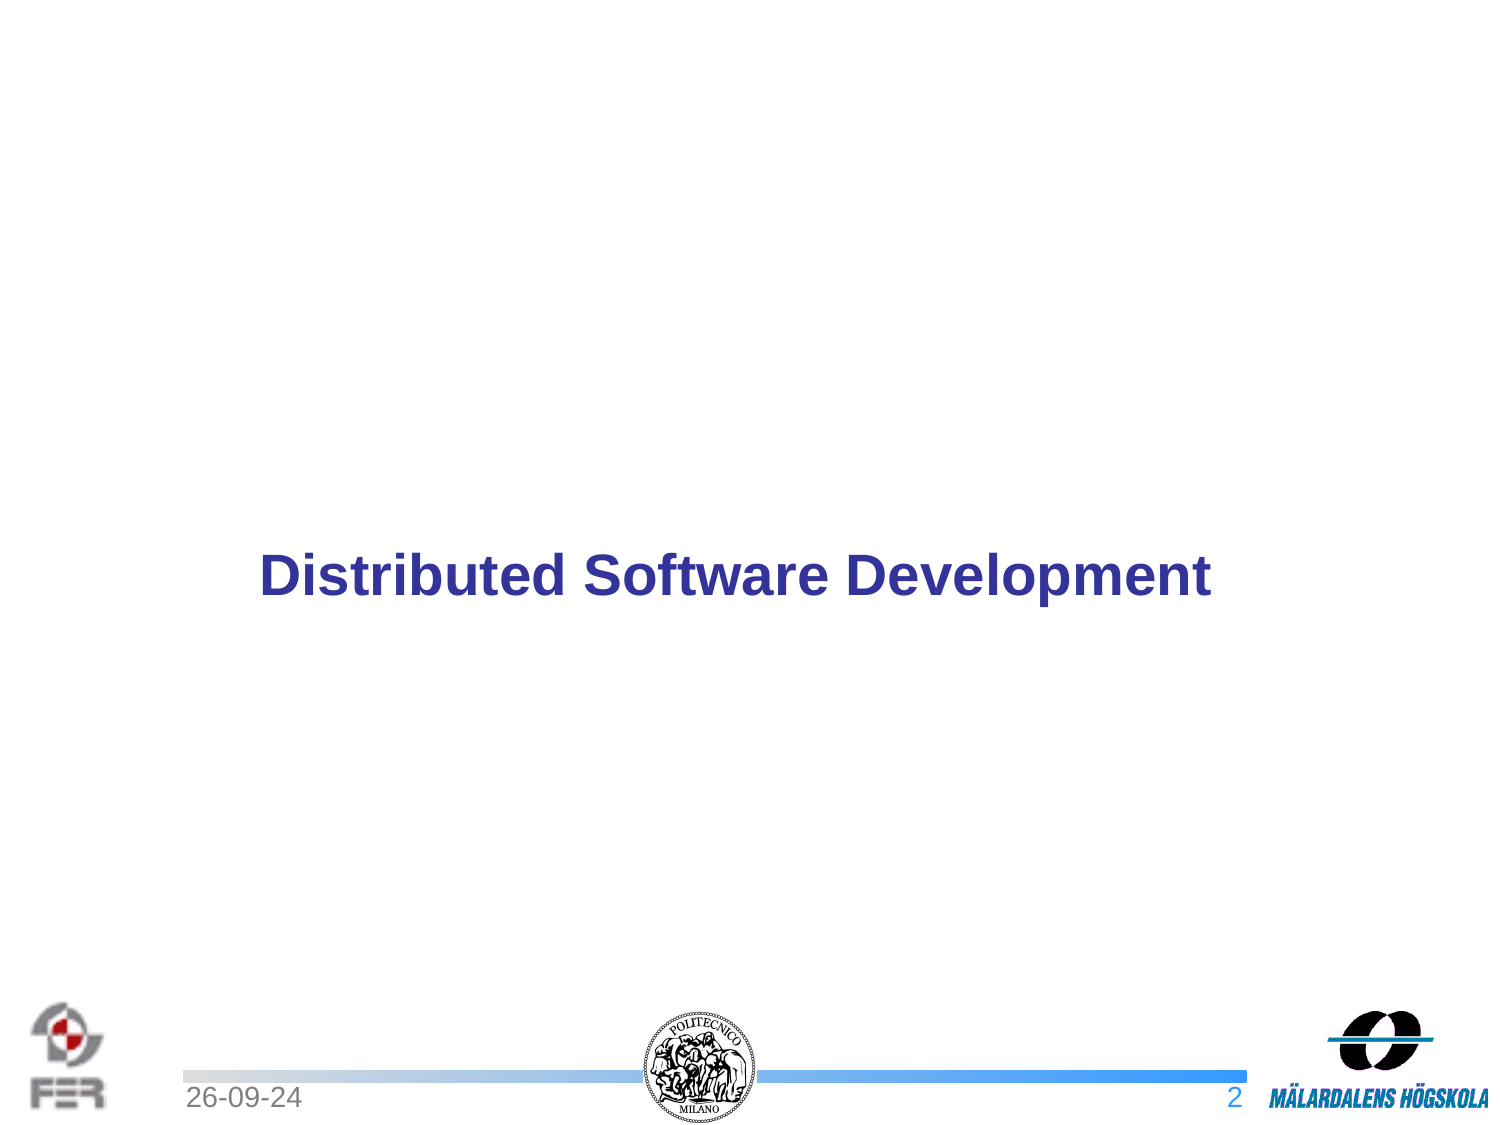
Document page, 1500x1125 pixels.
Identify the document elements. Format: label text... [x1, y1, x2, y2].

picture [1435, 1096, 1441, 1104]
picture [29, 987, 107, 1125]
text_box Distributed Software Development [76, 408, 1412, 799]
picture [643, 1011, 757, 1123]
text_box <Nummer> [1186, 1070, 1258, 1114]
picture [1269, 1011, 1488, 1108]
text_box 13-10-23 [171, 1070, 396, 1114]
picture [1454, 1091, 1459, 1108]
picture [1368, 1093, 1374, 1104]
